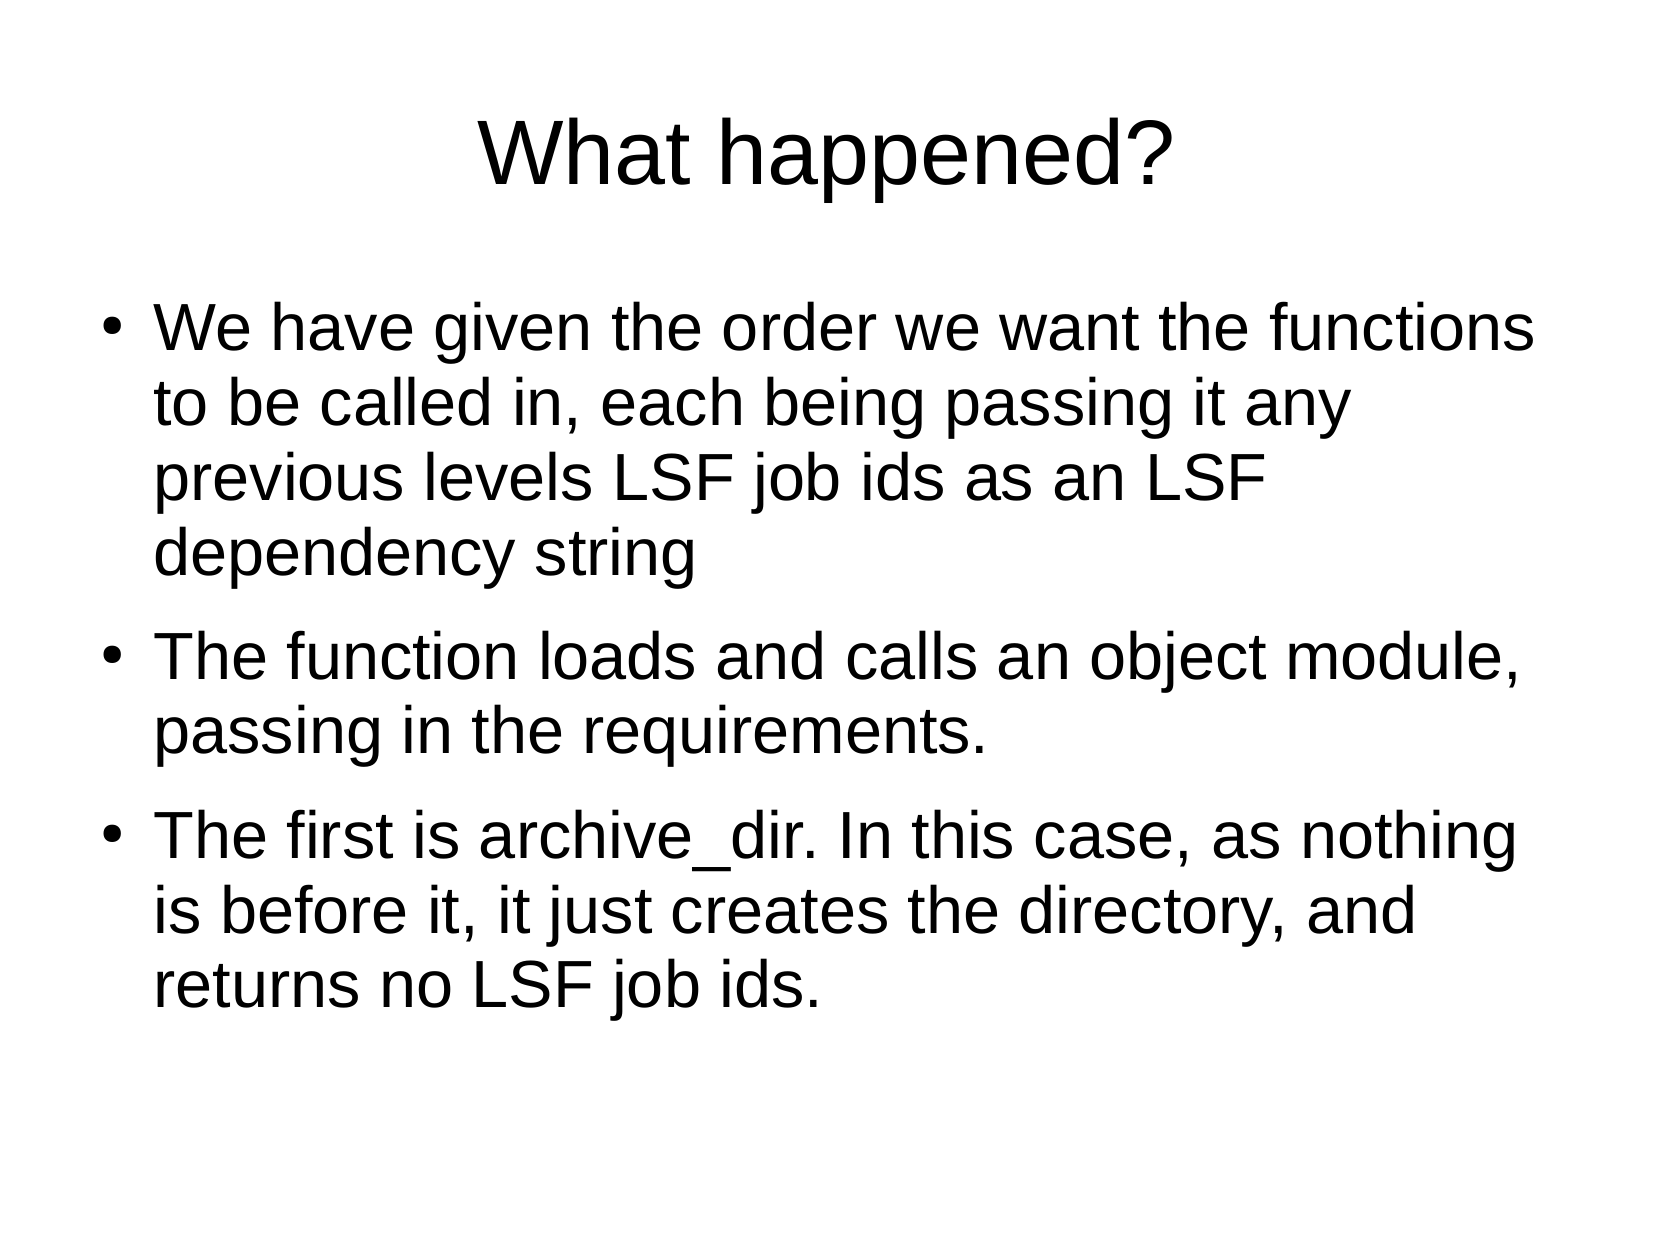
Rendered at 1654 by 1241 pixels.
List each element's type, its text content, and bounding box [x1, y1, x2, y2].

title What happened? [82, 56, 1571, 250]
list We have given the order we want the functions to be called in, each being passing it any previous levels LSF job ids as an LSF dependency string The function loads and calls an object module, passing in the requirements. The first is archive_dir. In this case, as nothing is before it, it just creates the directory, and returns no LSF job ids. [82, 290, 1571, 1094]
